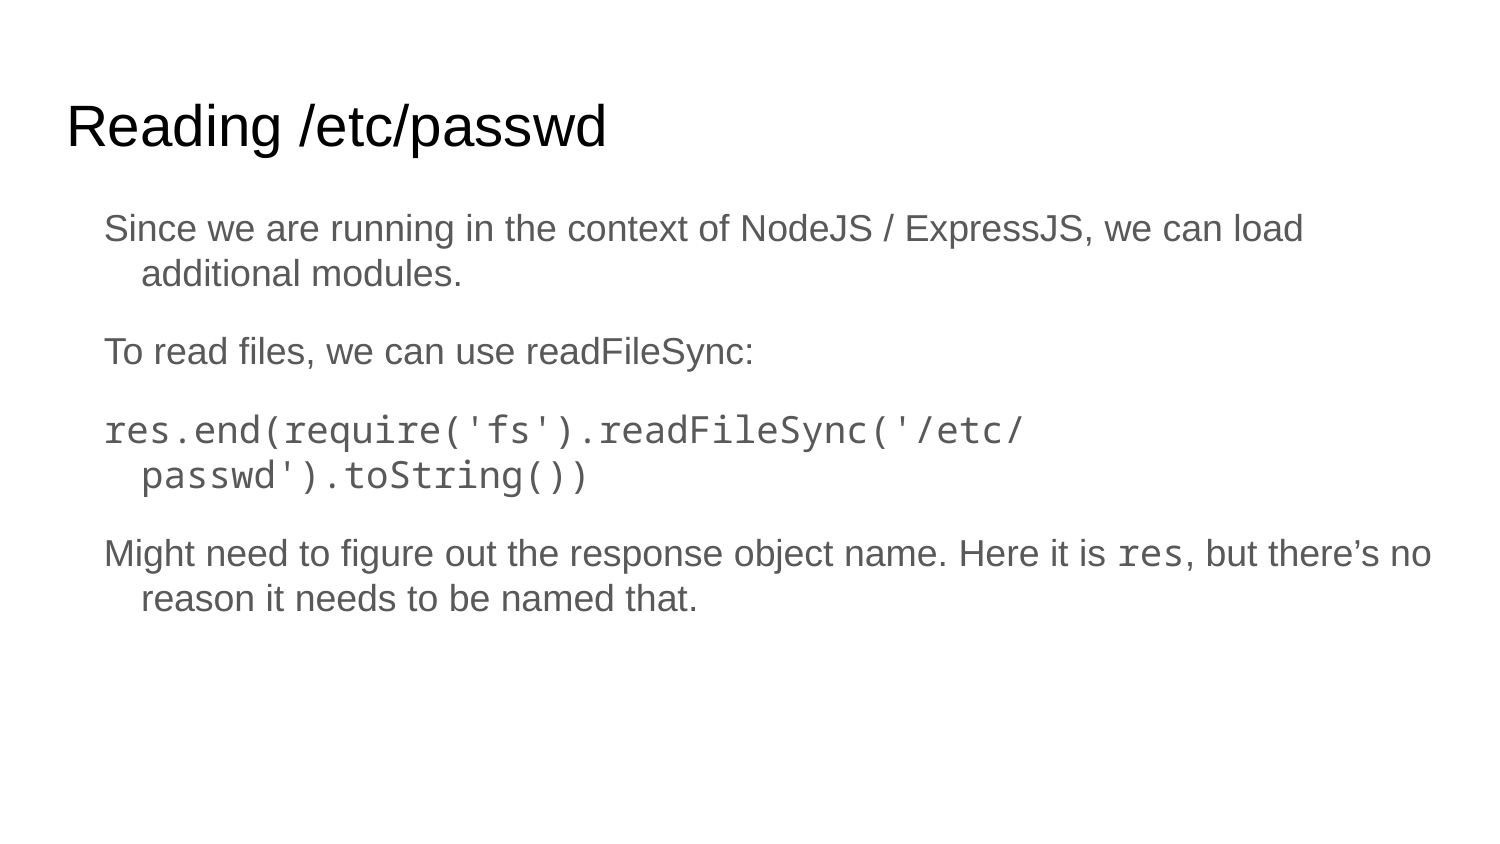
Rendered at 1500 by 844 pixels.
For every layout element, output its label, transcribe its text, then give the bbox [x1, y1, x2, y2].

title Reading /etc/passwd [51, 72, 1449, 167]
list Since we are running in the context of NodeJS / ExpressJS, we can load additional modules. To read files, we can use readFileSync: res.end(require('fs').readFileSync('/etc/passwd').toString()) Might need to figure out the response object name. Here it is res, but there’s no reason it needs to be named that. [51, 189, 1449, 750]
